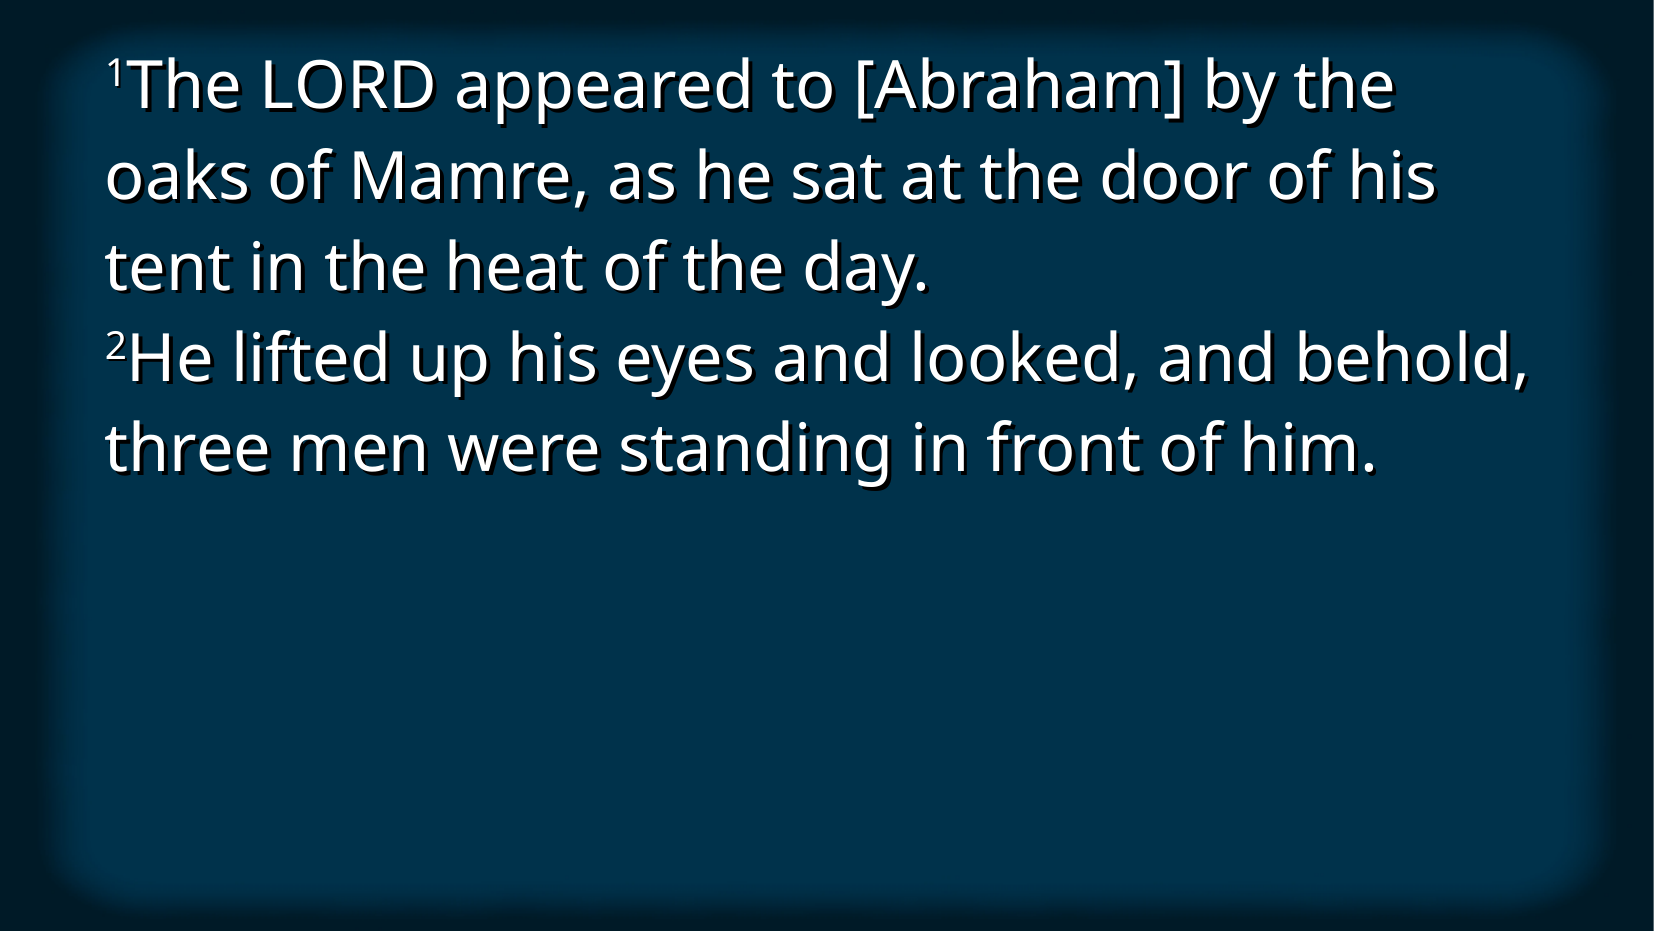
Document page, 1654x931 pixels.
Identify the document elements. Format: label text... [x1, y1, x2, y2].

text_box 1The LORD appeared to [Abraham] by the oaks of Mamre, as he sat at the door of his tent in the heat of the day. 2He lifted up his eyes and looked, and behold, three men were standing in front of him. [90, 30, 1576, 489]
picture [0, 0, 1654, 931]
